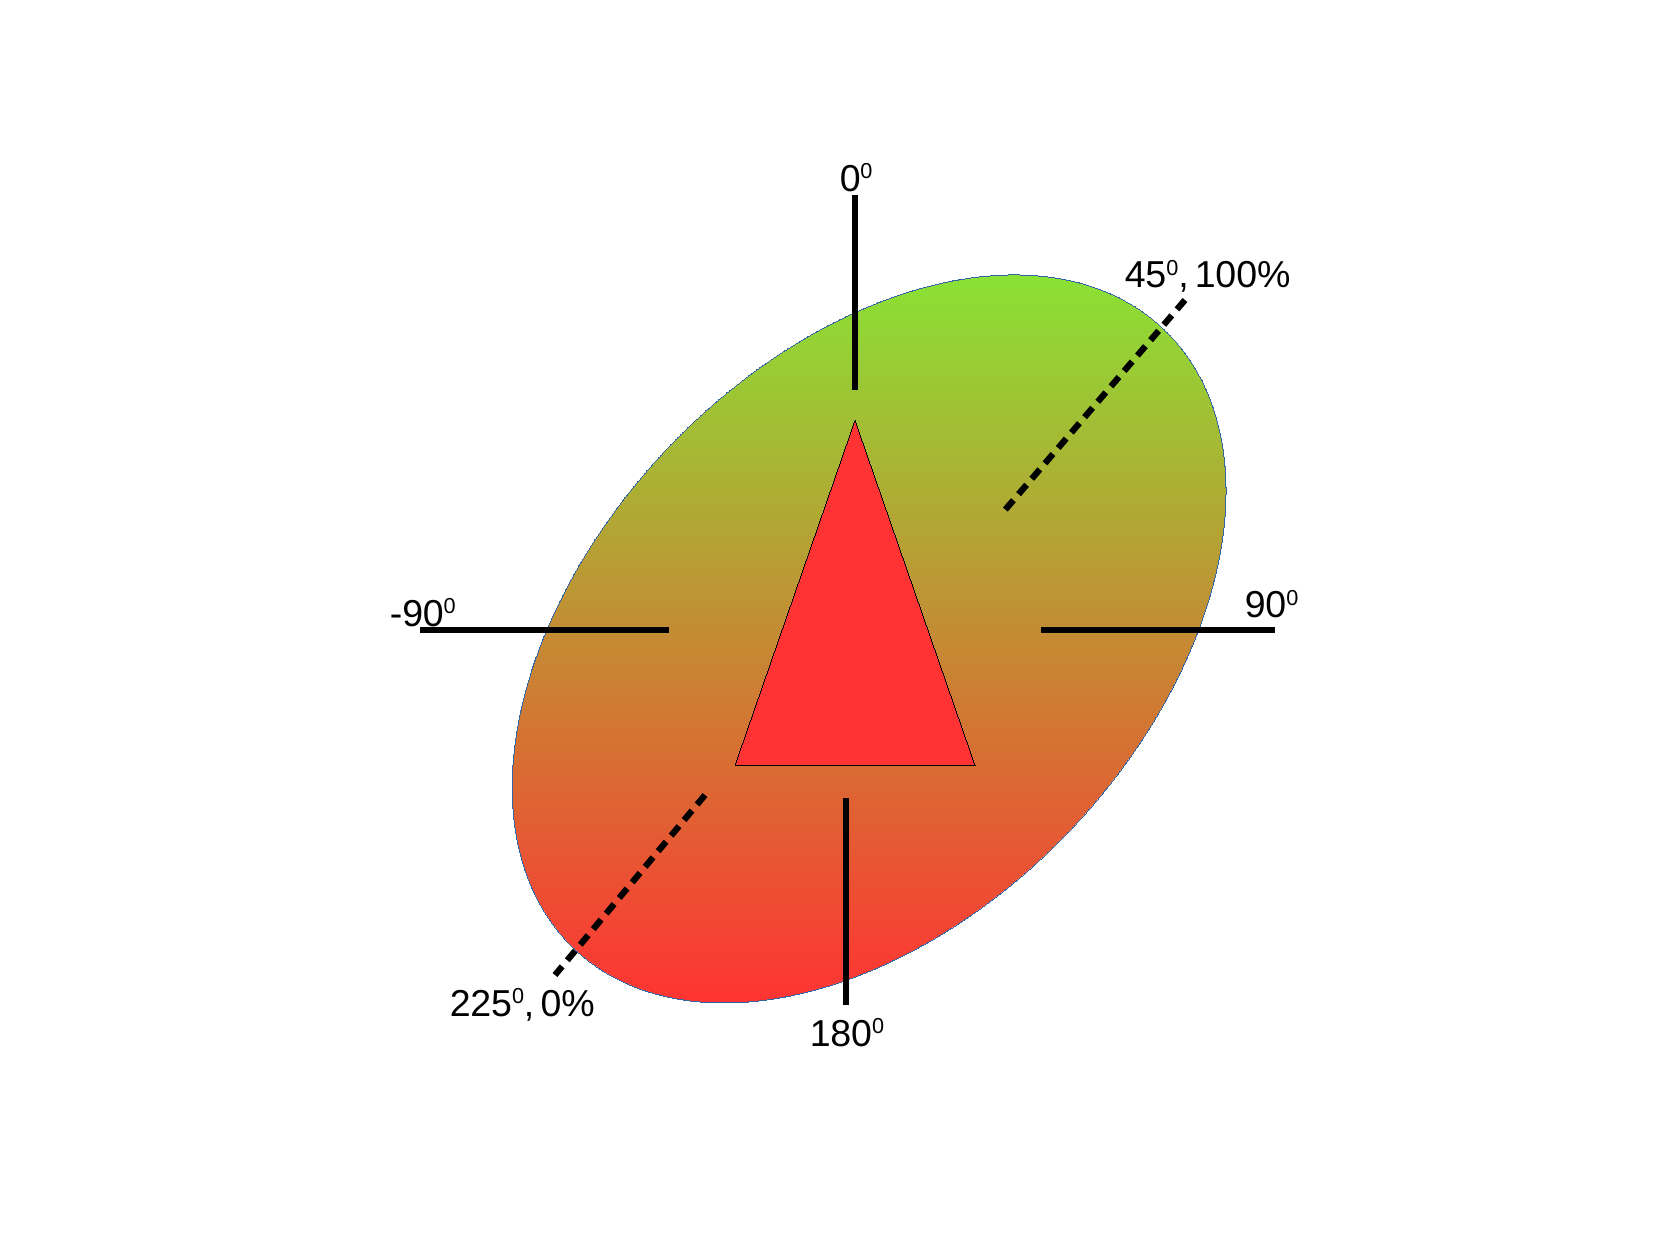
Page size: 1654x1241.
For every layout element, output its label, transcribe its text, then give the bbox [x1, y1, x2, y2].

text_box 1800 [795, 1005, 931, 1104]
text_box [512, 274, 1227, 1003]
text_box 450, 100% [1110, 246, 1321, 331]
text_box 00 [825, 150, 901, 207]
text_box 900 [1230, 576, 1336, 676]
text_box -900 [375, 585, 481, 684]
text_box 2250, 0% [435, 975, 676, 1074]
